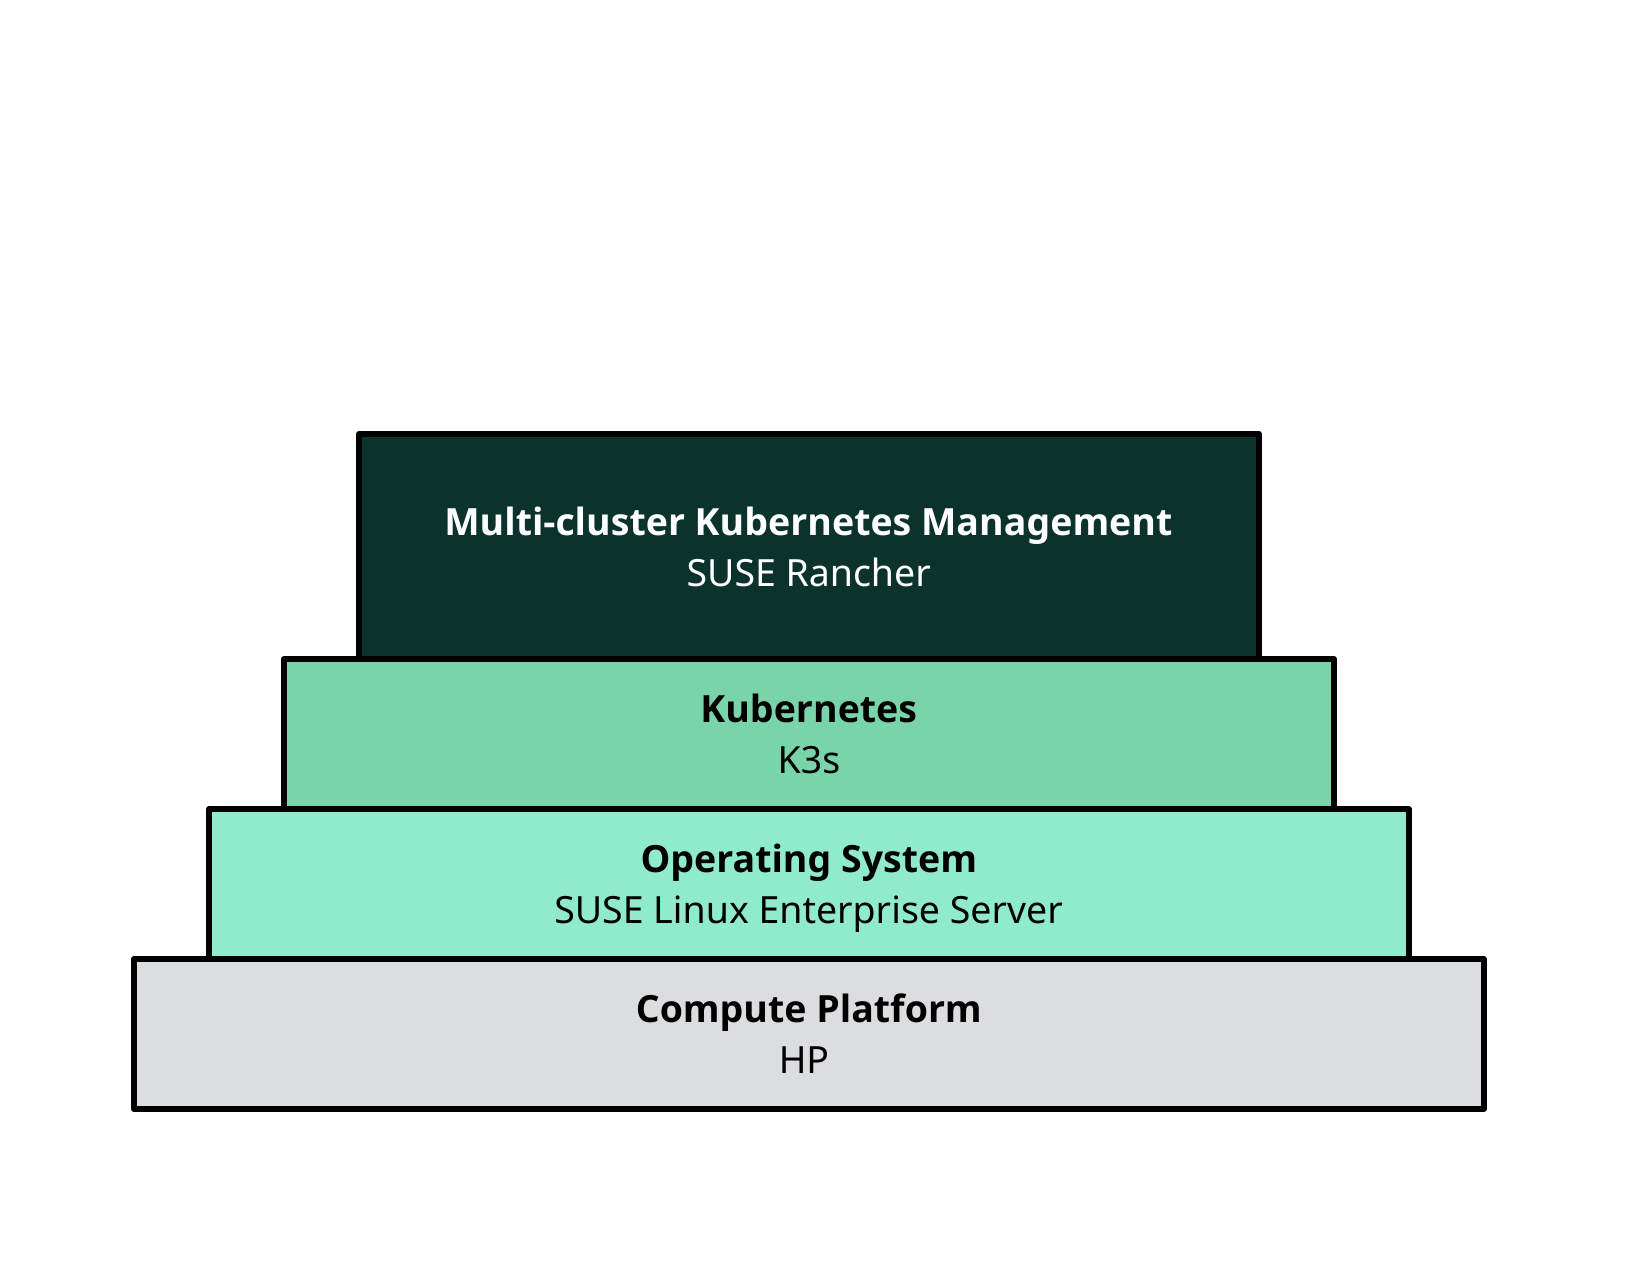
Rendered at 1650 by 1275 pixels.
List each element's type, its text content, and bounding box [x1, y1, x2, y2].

text_box Compute Platform HP [133, 958, 1484, 1109]
text_box Operating System SUSE Linux Enterprise Server [208, 809, 1409, 960]
text_box Multi-cluster Kubernetes Management SUSE Rancher [358, 433, 1259, 659]
text_box Kubernetes K3s [283, 658, 1334, 809]
